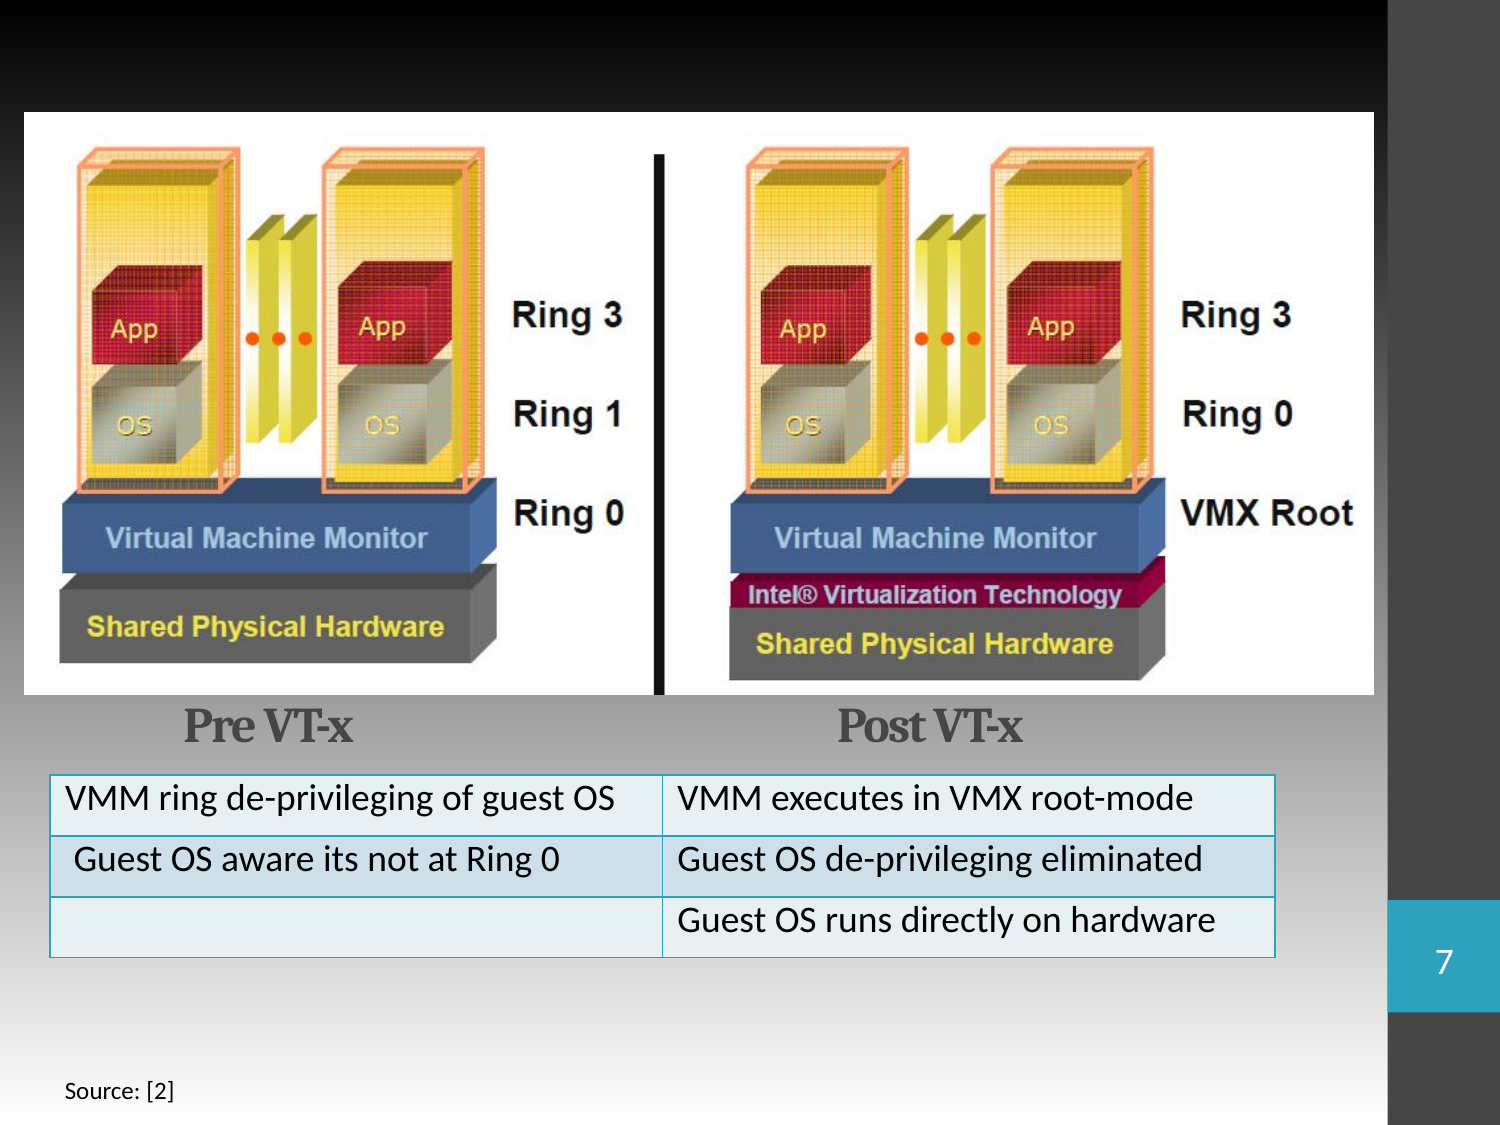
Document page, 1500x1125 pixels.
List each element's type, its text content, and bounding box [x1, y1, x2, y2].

picture [24, 112, 1374, 695]
table_header VMM executes in VMX root-mode [663, 776, 1274, 835]
table_cell [51, 898, 662, 957]
table_cell Guest OS de-privileging eliminated [663, 837, 1274, 896]
title Pre VT-x Post VT-x [49, 695, 1325, 760]
table_cell Guest OS runs directly on hardware [663, 898, 1274, 957]
table_header VMM ring de-privileging of guest OS [51, 776, 662, 835]
text_box Source: [2] [49, 1067, 1325, 1112]
slide_number <numéro> [1399, 926, 1490, 992]
table_cell Guest OS aware its not at Ring 0 [51, 837, 662, 896]
